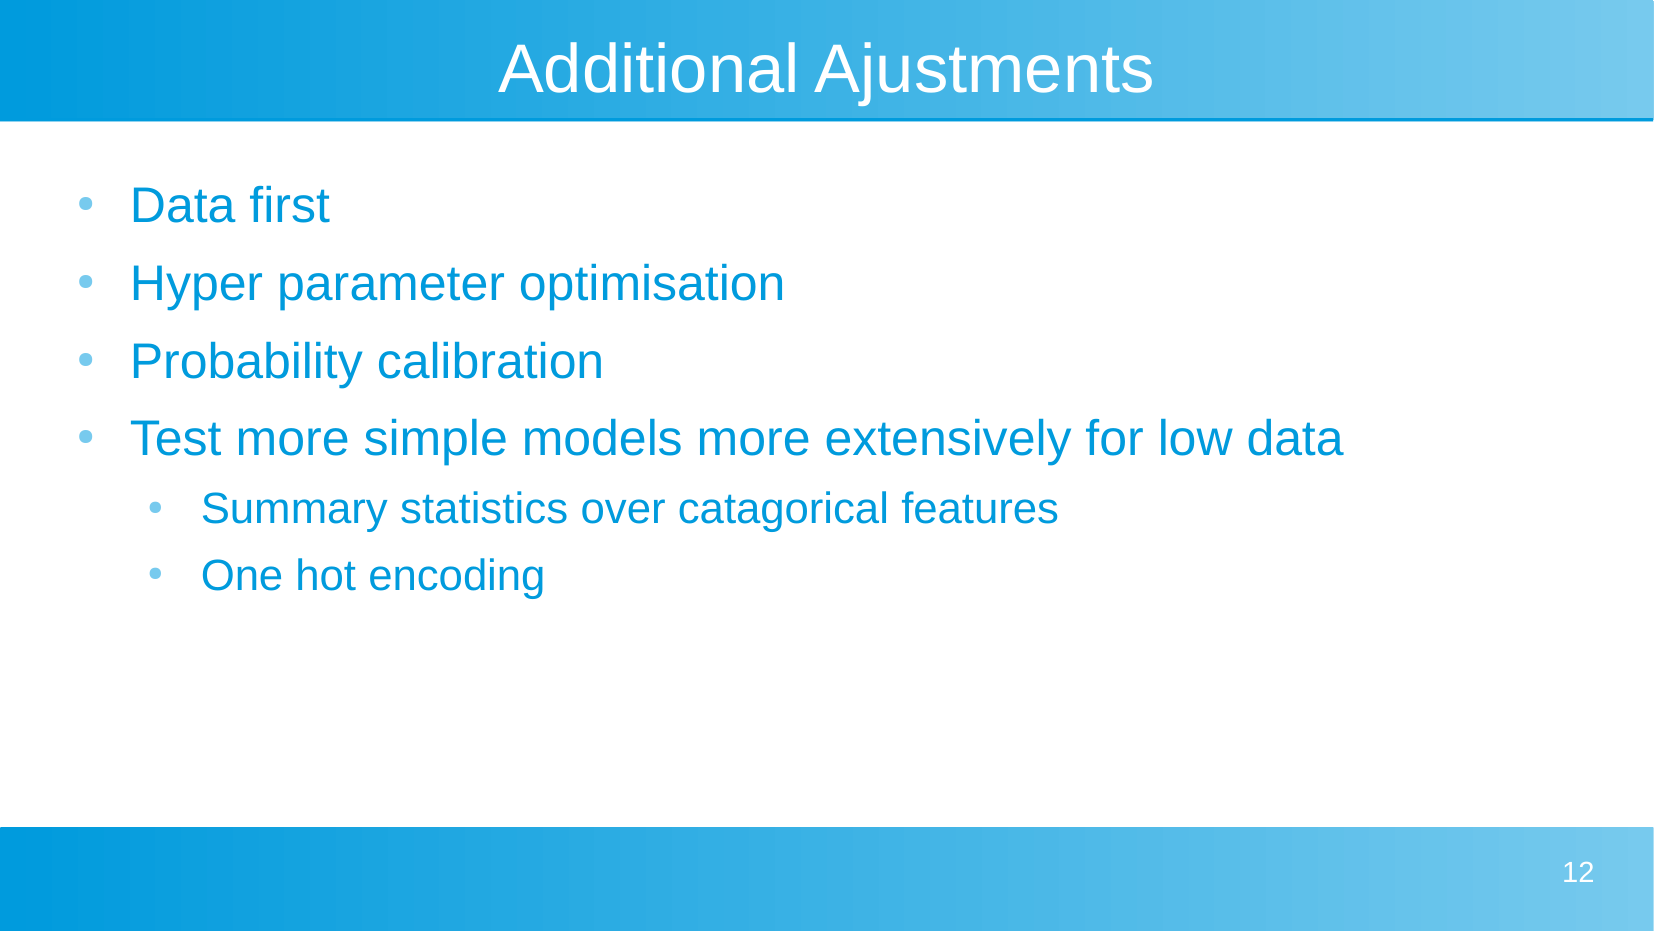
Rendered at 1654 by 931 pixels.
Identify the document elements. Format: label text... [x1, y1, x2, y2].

title Additional Ajustments [59, 29, 1595, 108]
list Data first Hyper parameter optimisation Probability calibration Test more simple models more extensively for low data Summary statistics over catagorical features One hot encoding [59, 177, 1595, 768]
